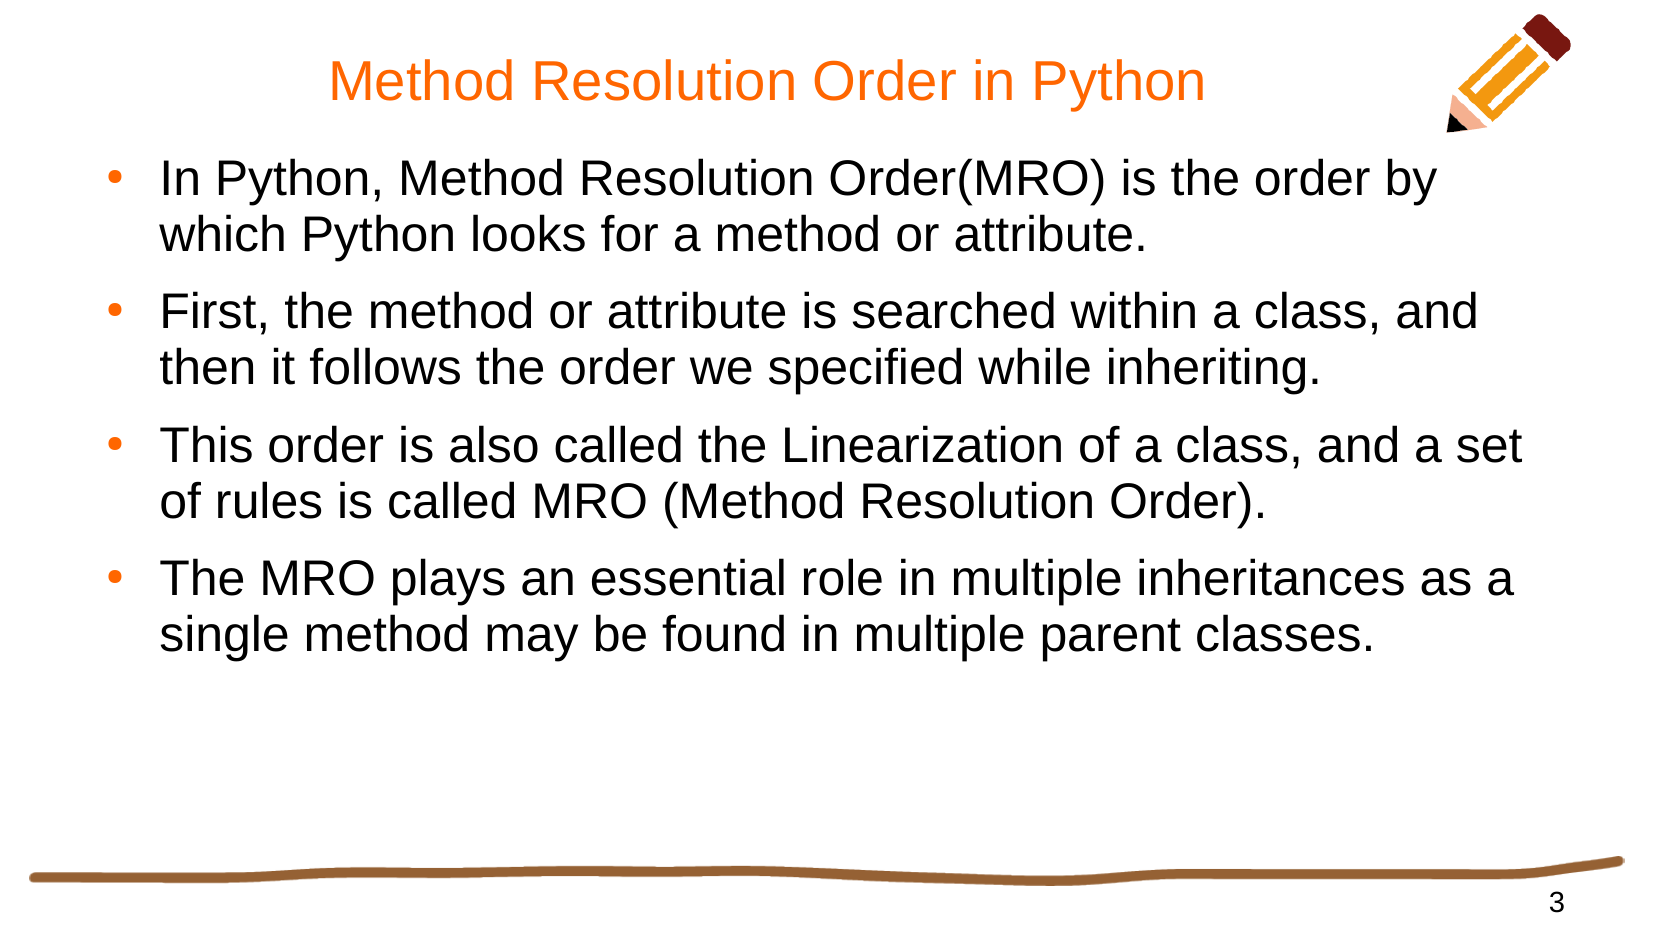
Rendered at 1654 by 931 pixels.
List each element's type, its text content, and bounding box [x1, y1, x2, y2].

picture [1446, 14, 1571, 133]
picture [29, 856, 1625, 886]
title Method Resolution Order in Python [88, 29, 1447, 133]
list In Python, Method Resolution Order(MRO) is the order by which Python looks for a method or attribute. First, the method or attribute is searched within a class, and then it follows the order we specified while inheriting. This order is also called the Linearization of a class, and a set of rules is called MRO (Method Resolution Order). The MRO plays an essential role in multiple inheritances as a single method may be found in multiple parent classes. [88, 150, 1576, 857]
